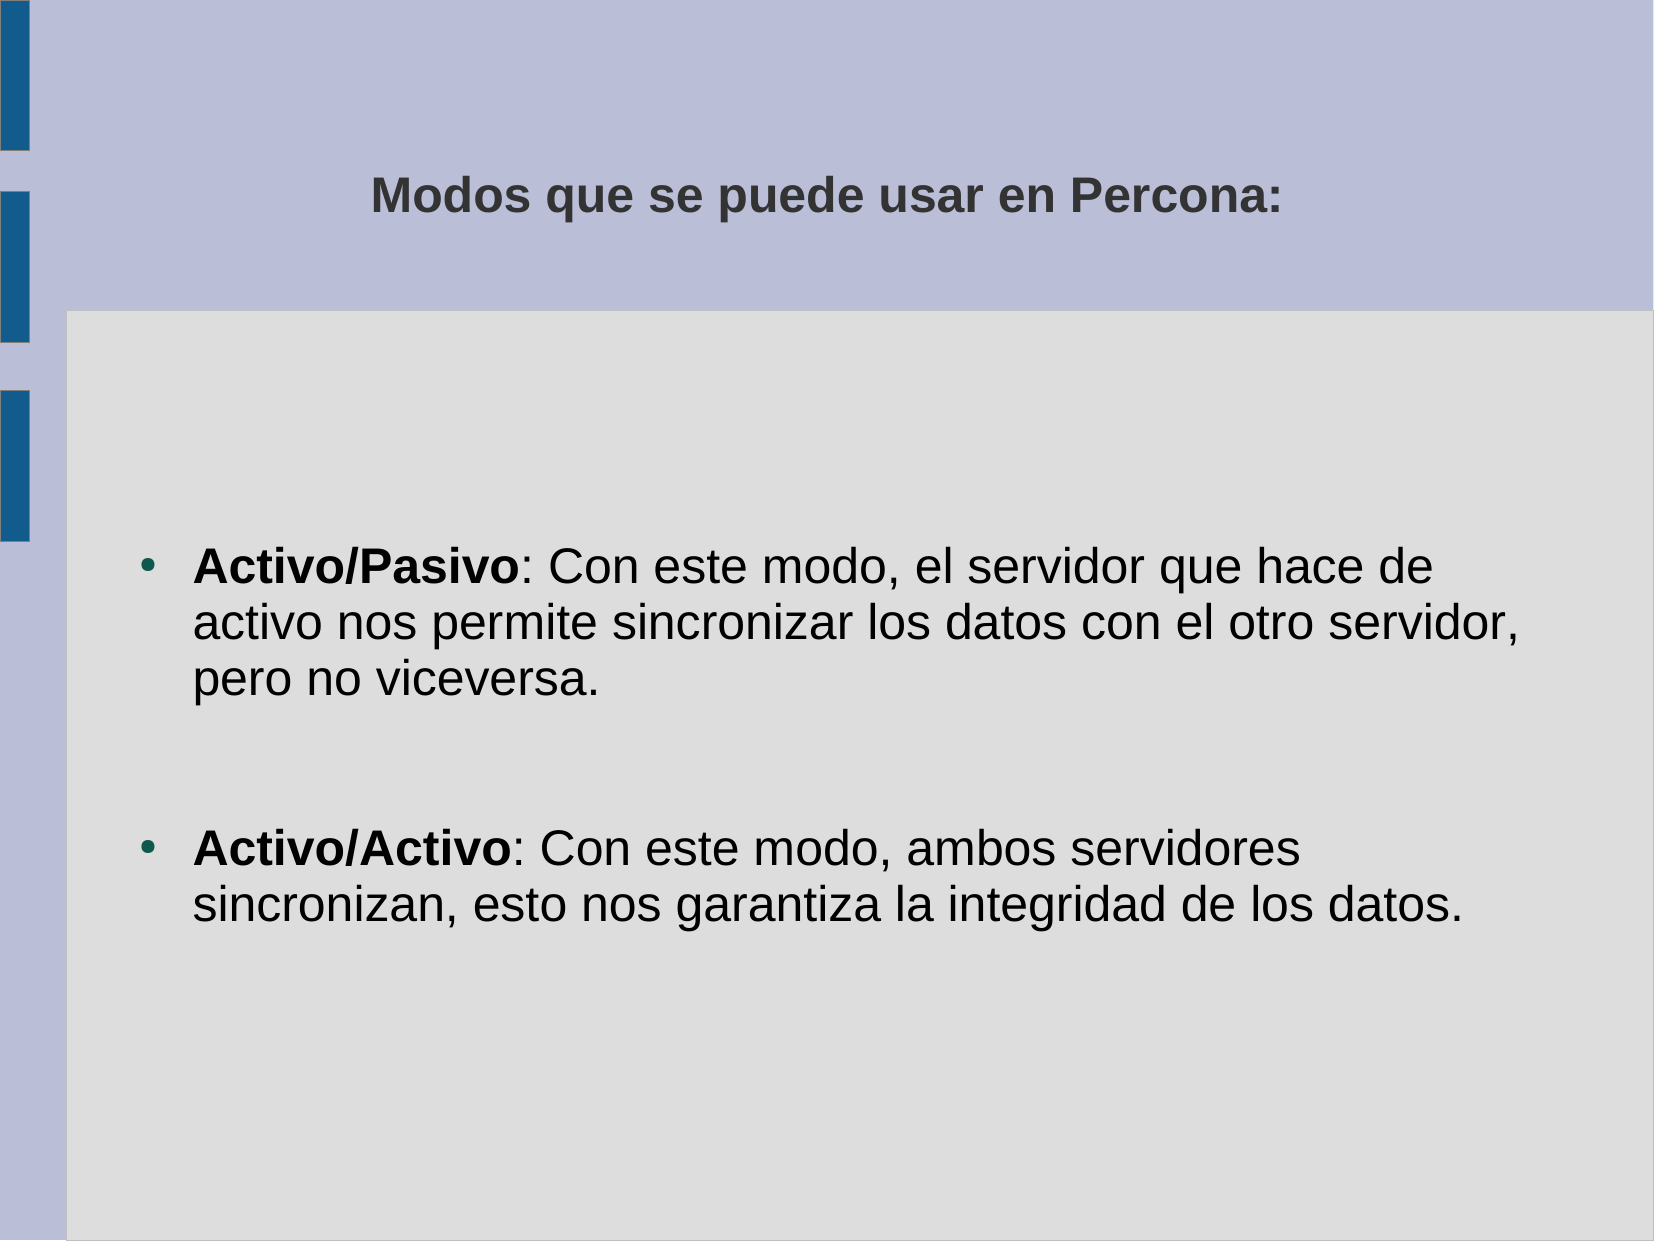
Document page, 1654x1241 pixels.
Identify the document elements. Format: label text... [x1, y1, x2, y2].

title Modos que se puede usar en Percona: [121, 91, 1534, 299]
list Activo/Pasivo: Con este modo, el servidor que hace de activo nos permite sincronizar los datos con el otro servidor, pero no viceversa. Activo/Activo: Con este modo, ambos servidores sincronizan, esto nos garantiza la integridad de los datos. [121, 344, 1534, 1127]
